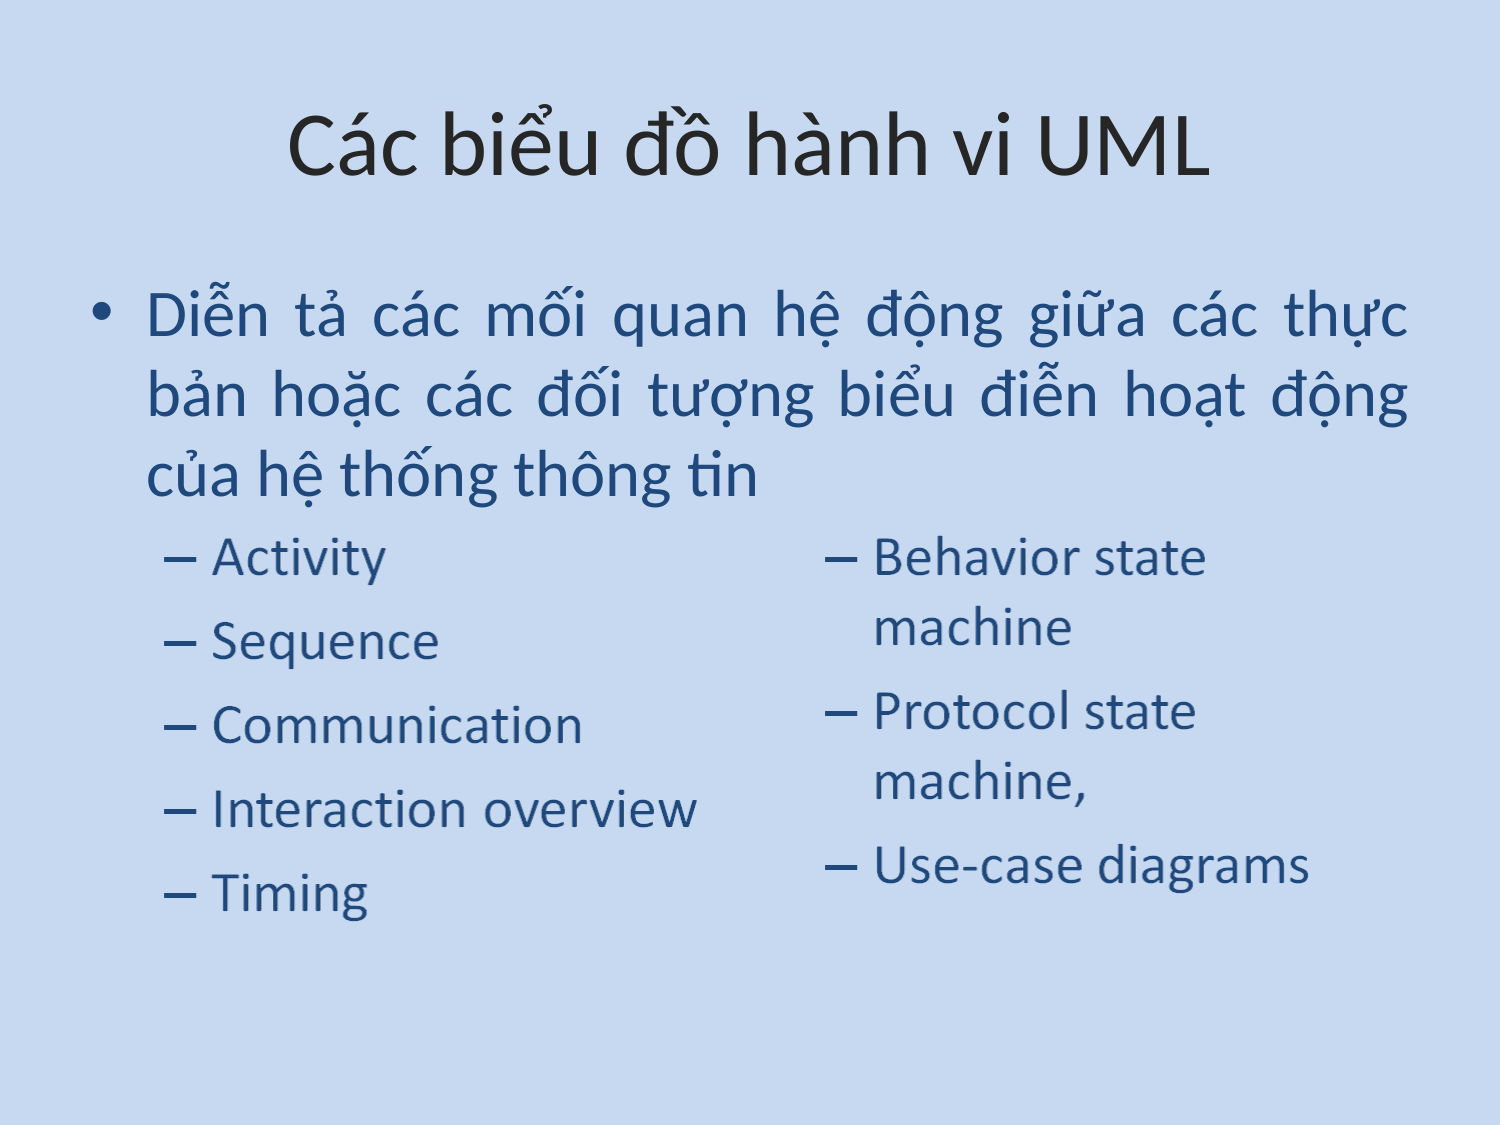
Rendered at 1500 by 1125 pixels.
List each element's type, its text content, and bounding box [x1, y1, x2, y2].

list Diễn tả các mối quan hệ động giữa các thực bản hoặc các đối tượng biểu điễn hoạt động của hệ thống thông tin [75, 262, 1426, 503]
picture [73, 503, 1427, 1080]
title Các biểu đồ hành vi UML [75, 45, 1426, 233]
